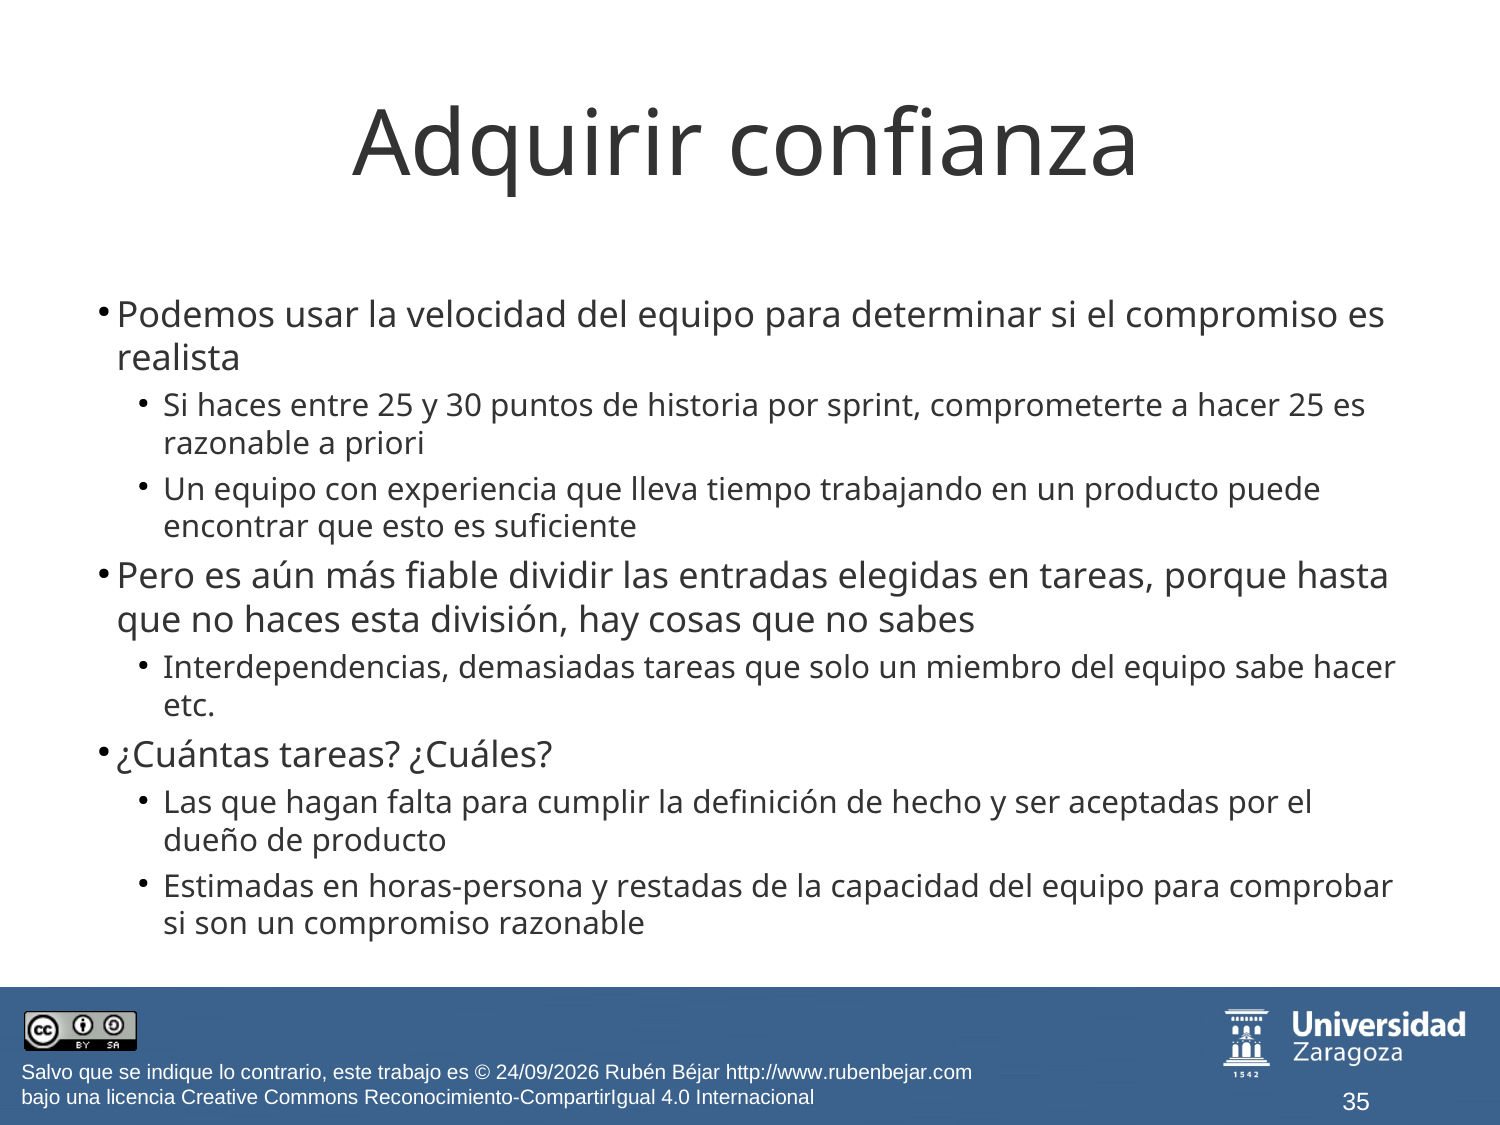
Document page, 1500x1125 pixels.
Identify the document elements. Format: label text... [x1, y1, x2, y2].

picture [0, 987, 1500, 1125]
list Podemos usar la velocidad del equipo para determinar si el compromiso es realista Si haces entre 25 y 30 puntos de historia por sprint, comprometerte a hacer 25 es razonable a priori Un equipo con experiencia que lleva tiempo trabajando en un producto puede encontrar que esto es suficiente Pero es aún más fiable dividir las entradas elegidas en tareas, porque hasta que no haces esta división, hay cosas que no sabes Interdependencias, demasiadas tareas que solo un miembro del equipo sabe hacer etc. ¿Cuántas tareas? ¿Cuáles? Las que hagan falta para cumplir la definición de hecho y ser aceptadas por el dueño de producto Estimadas en horas-persona y restadas de la capacidad del equipo para comprobar si son un compromiso razonable [82, 283, 1418, 957]
title Adquirir confianza [74, 21, 1420, 257]
